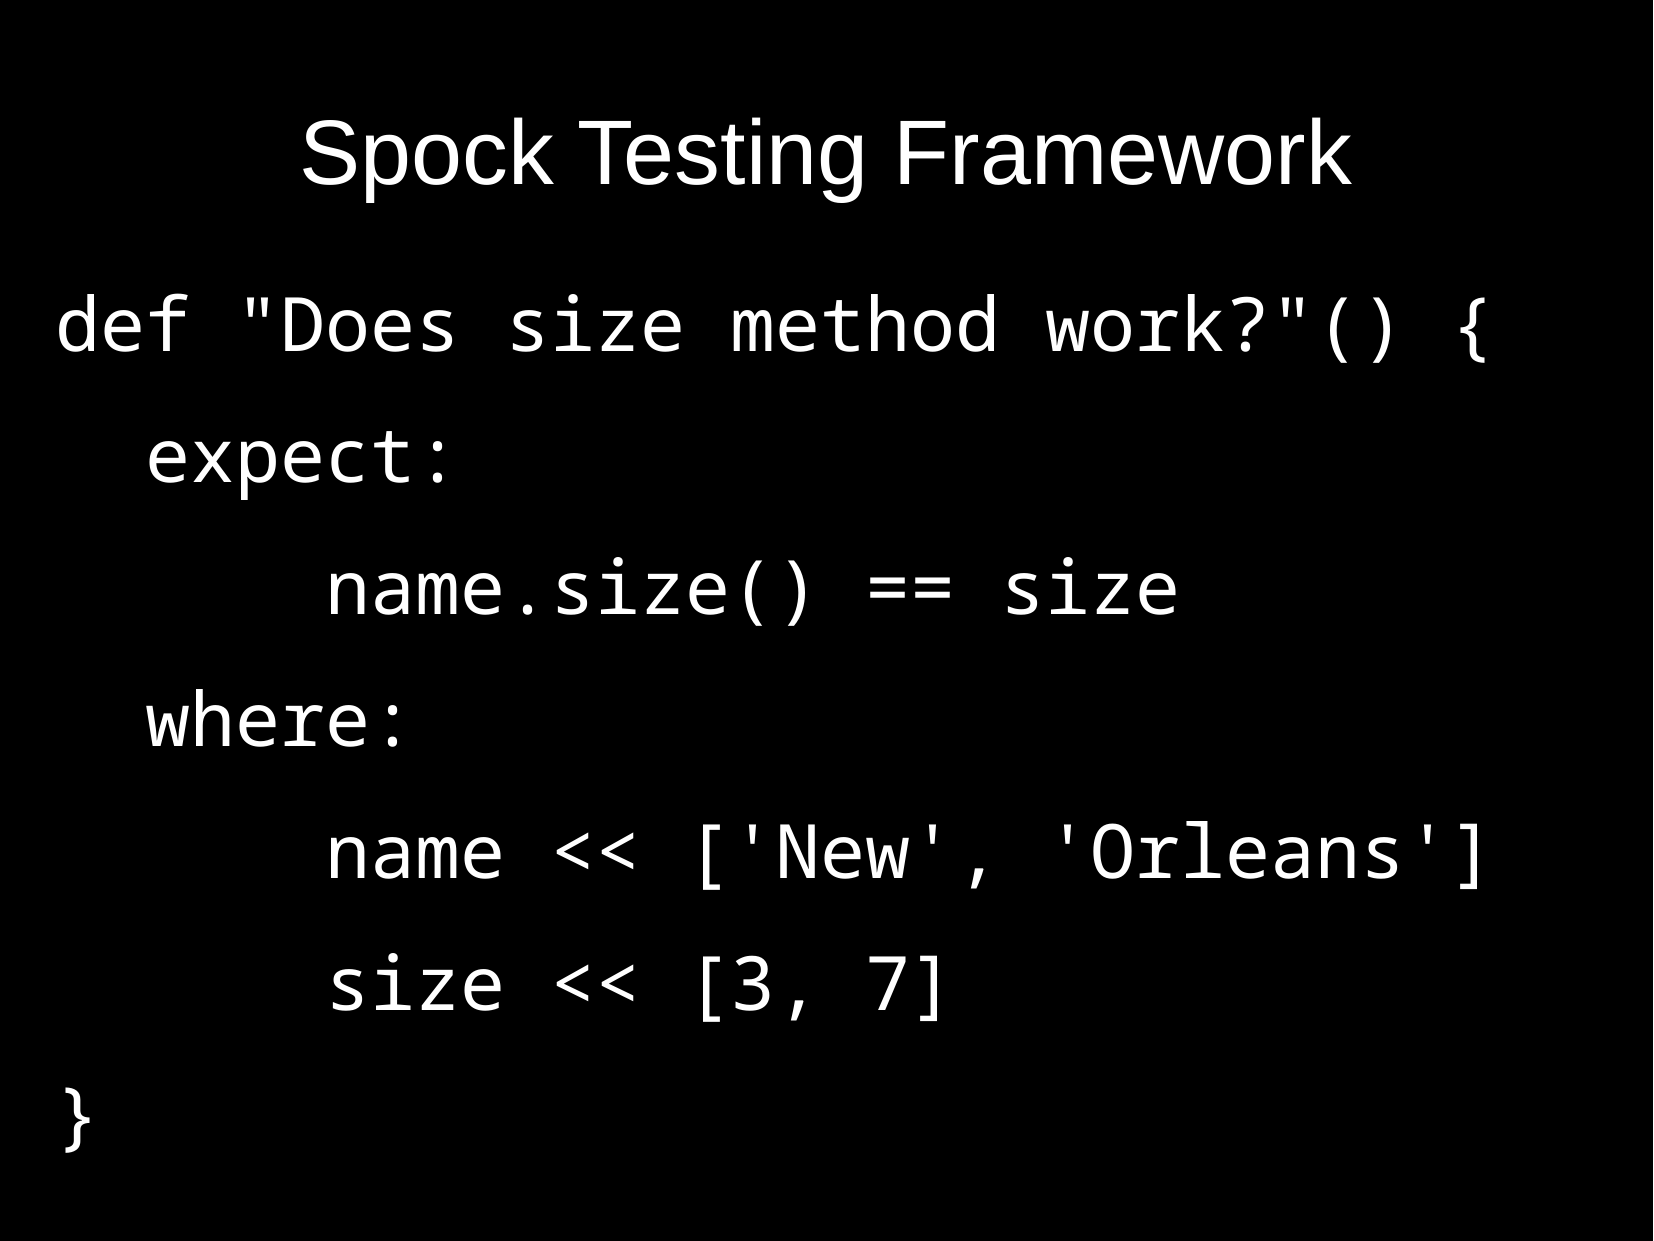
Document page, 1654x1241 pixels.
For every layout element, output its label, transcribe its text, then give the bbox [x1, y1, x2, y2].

title Spock Testing Framework [82, 56, 1571, 250]
list def "Does size method work?"() { expect: name.size() == size where: name << ['New', 'Orleans'] size << [3, 7] } [37, 270, 1613, 1057]
